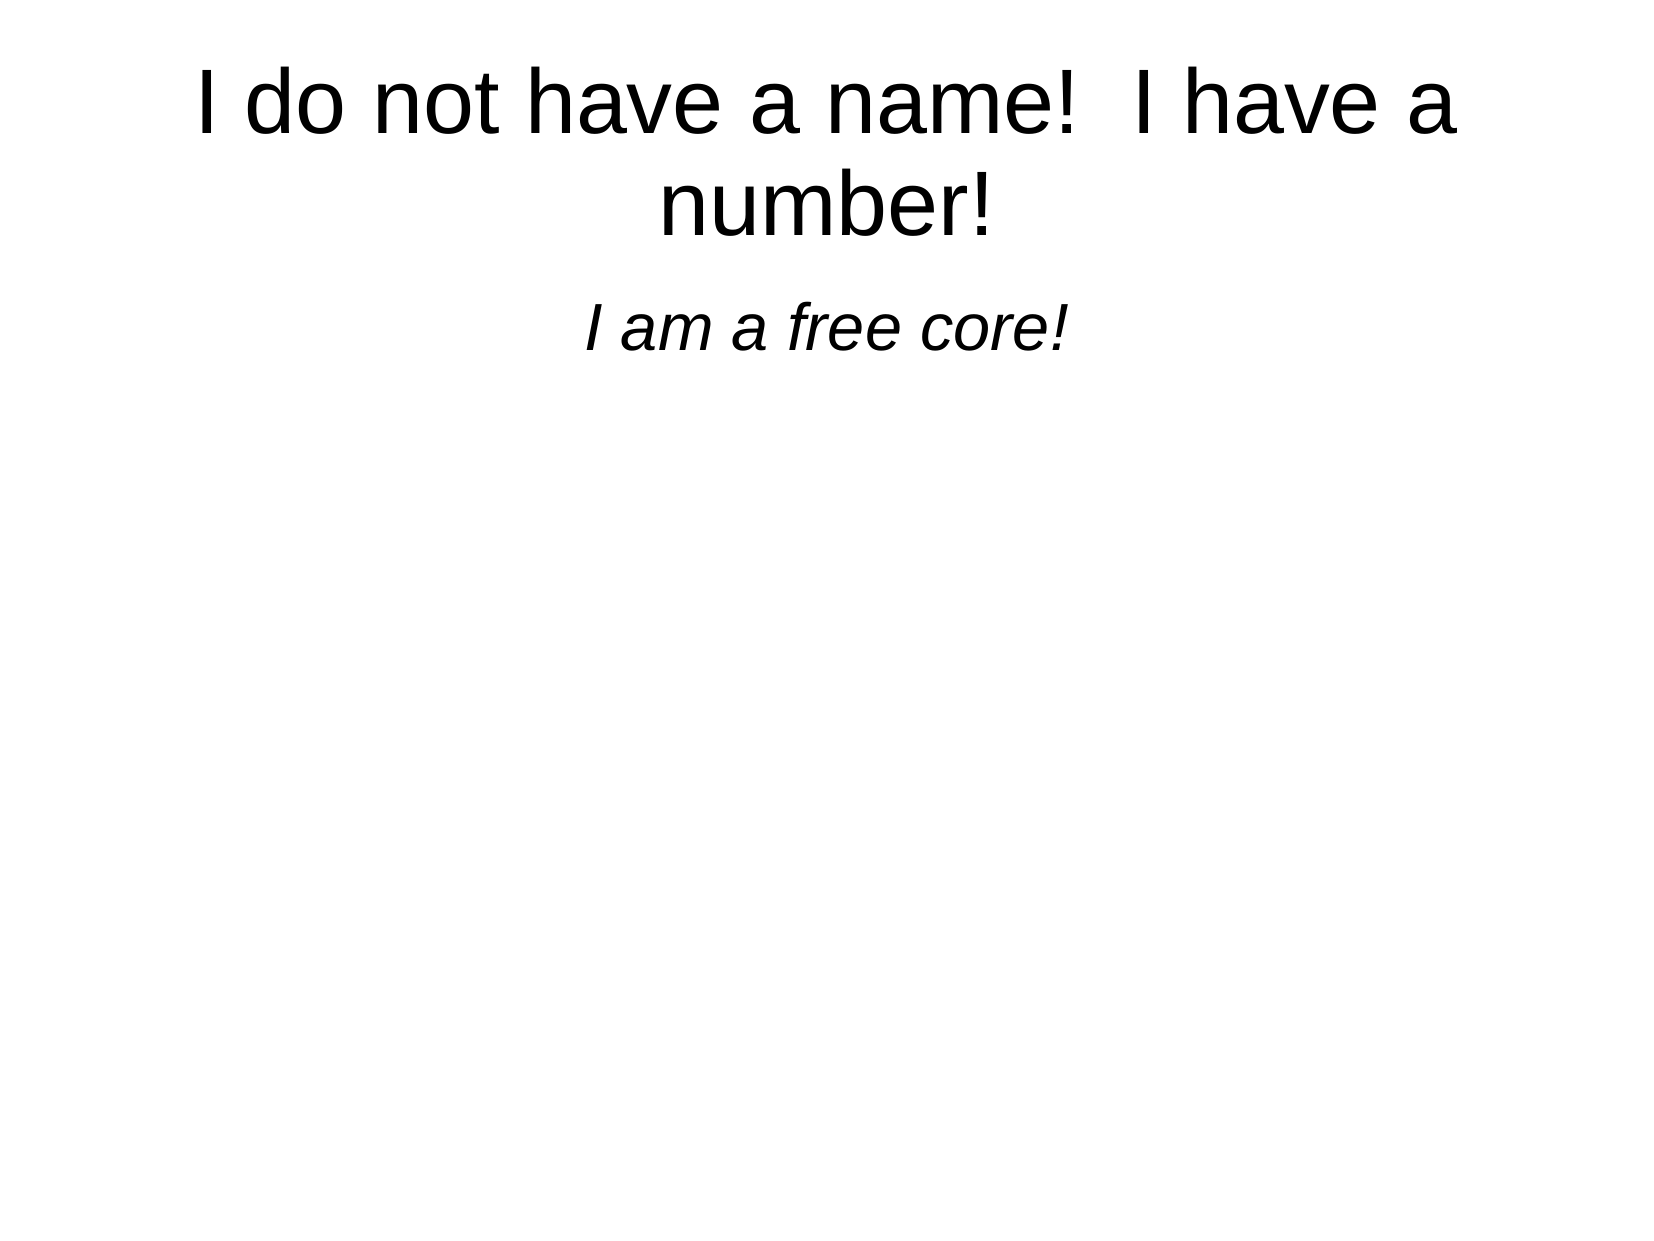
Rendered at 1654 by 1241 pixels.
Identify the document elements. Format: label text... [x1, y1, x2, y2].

title I do not have a name! I have a number! [82, 49, 1571, 257]
list I am a free core! [82, 290, 1571, 1010]
